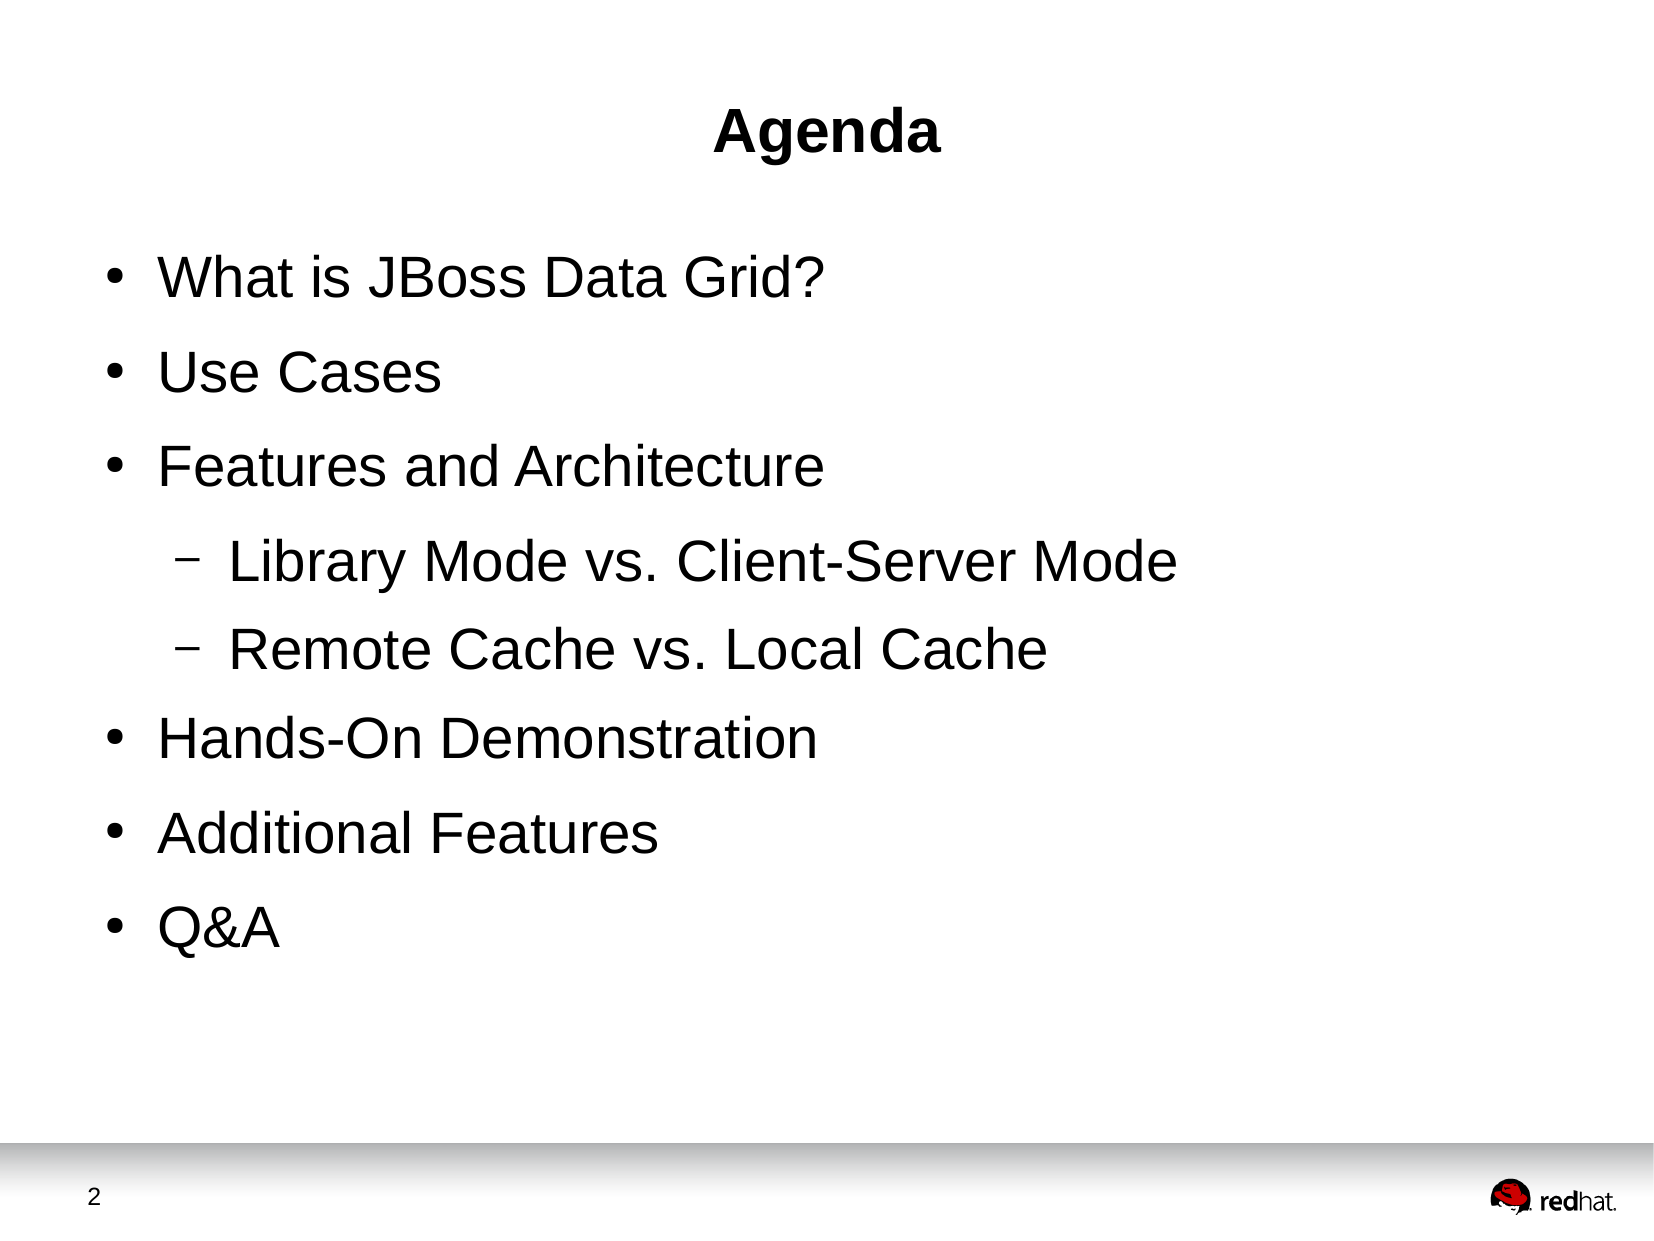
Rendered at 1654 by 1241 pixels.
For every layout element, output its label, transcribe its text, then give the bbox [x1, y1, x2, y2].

list What is JBoss Data Grid? Use Cases Features and Architecture Library Mode vs. Client-Server Mode Remote Cache vs. Local Cache Hands-On Demonstration Additional Features Q&A [86, 244, 1576, 1127]
title Agenda [82, 37, 1571, 226]
picture [0, 1143, 1654, 1241]
